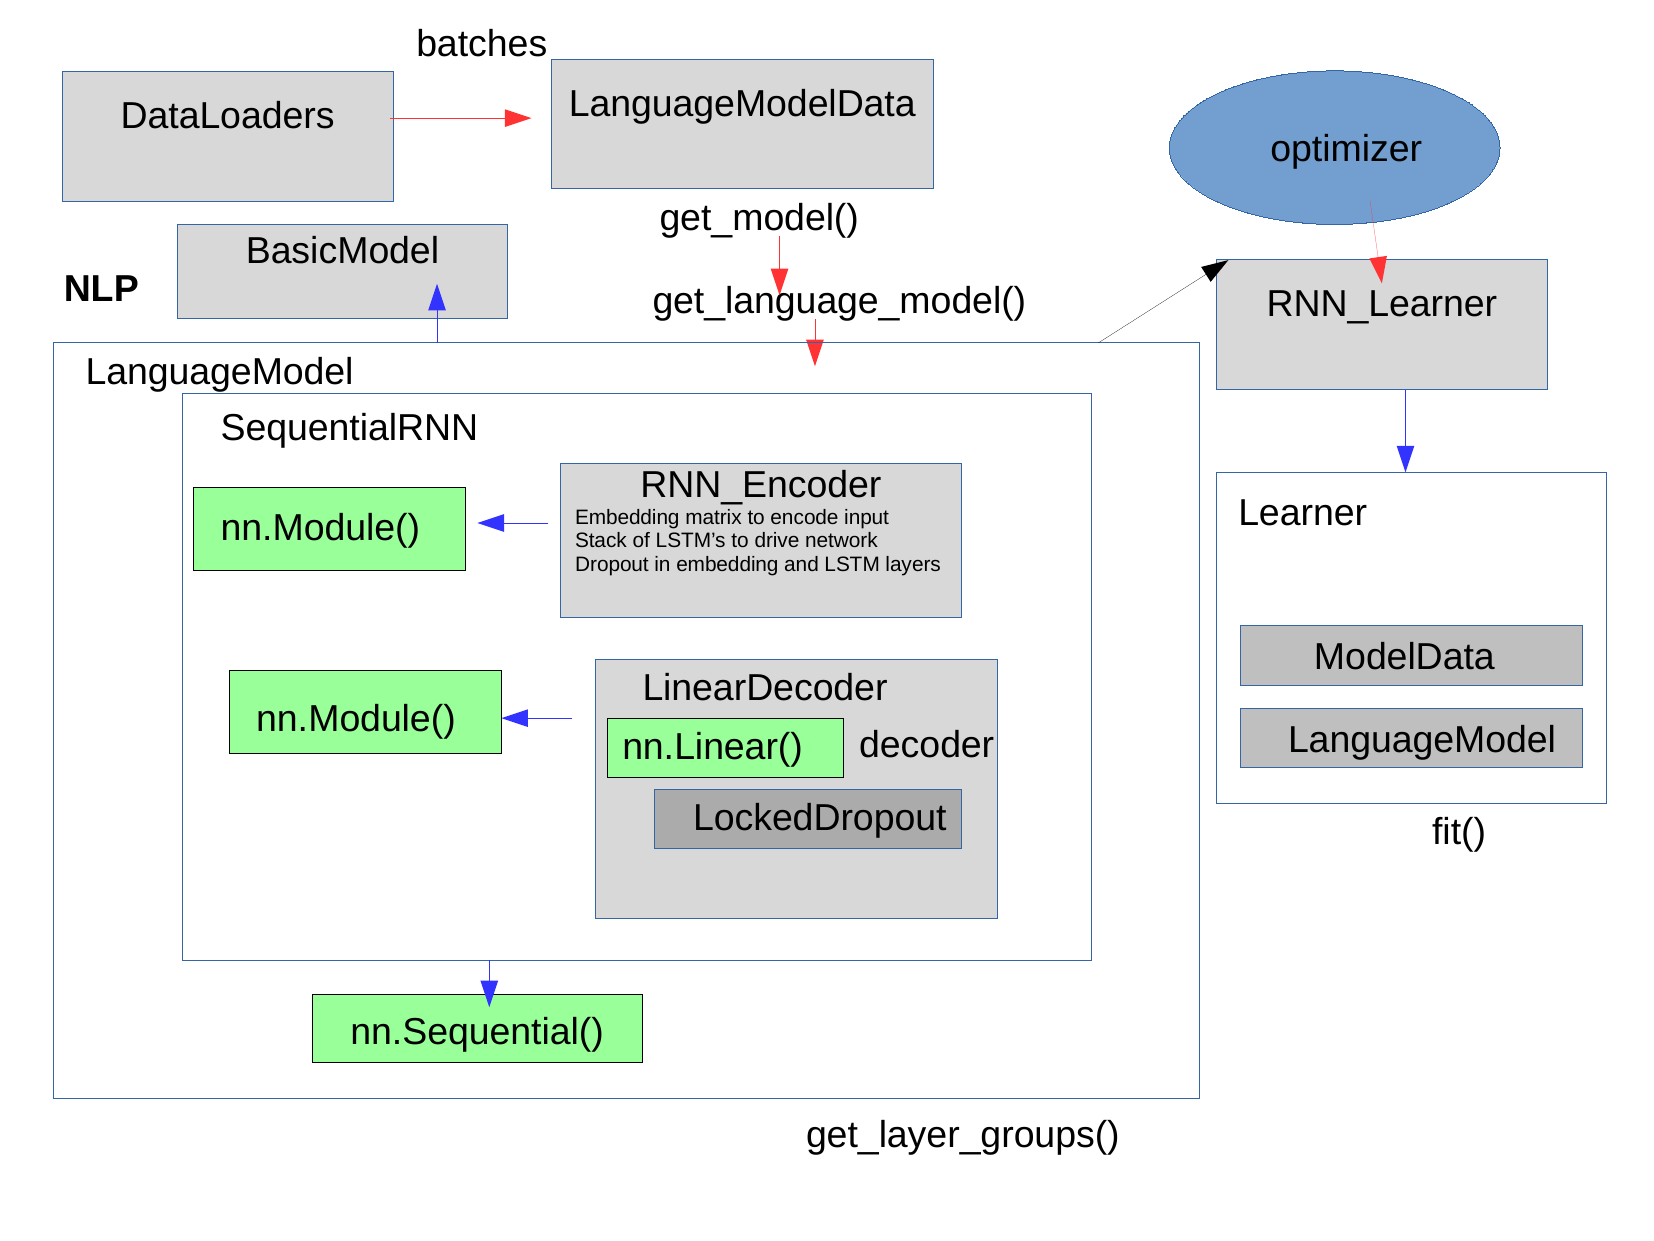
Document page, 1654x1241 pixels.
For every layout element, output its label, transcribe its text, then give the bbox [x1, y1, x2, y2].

text_box fit() [1417, 803, 1647, 860]
text_box [47, 342, 1200, 1099]
text_box batches [401, 14, 563, 72]
text_box Learner [1223, 484, 1382, 542]
text_box get_model() [644, 188, 875, 246]
text_box [1169, 70, 1501, 225]
text_box [1216, 472, 1607, 804]
text_box DataLoaders [62, 71, 394, 202]
text_box LanguageModel [70, 342, 615, 526]
text_box optimizer [1216, 120, 1477, 178]
text_box get_layer_groups() [791, 1105, 1158, 1205]
text_box BasicModel [177, 224, 508, 319]
text_box get_language_model() [637, 271, 1075, 371]
text_box RNN_Learner [1216, 259, 1548, 390]
text_box ModelData [1299, 628, 1510, 686]
text_box NLP [48, 259, 154, 317]
text_box LanguageModel [1273, 710, 1571, 768]
text_box LanguageModelData [551, 59, 934, 189]
